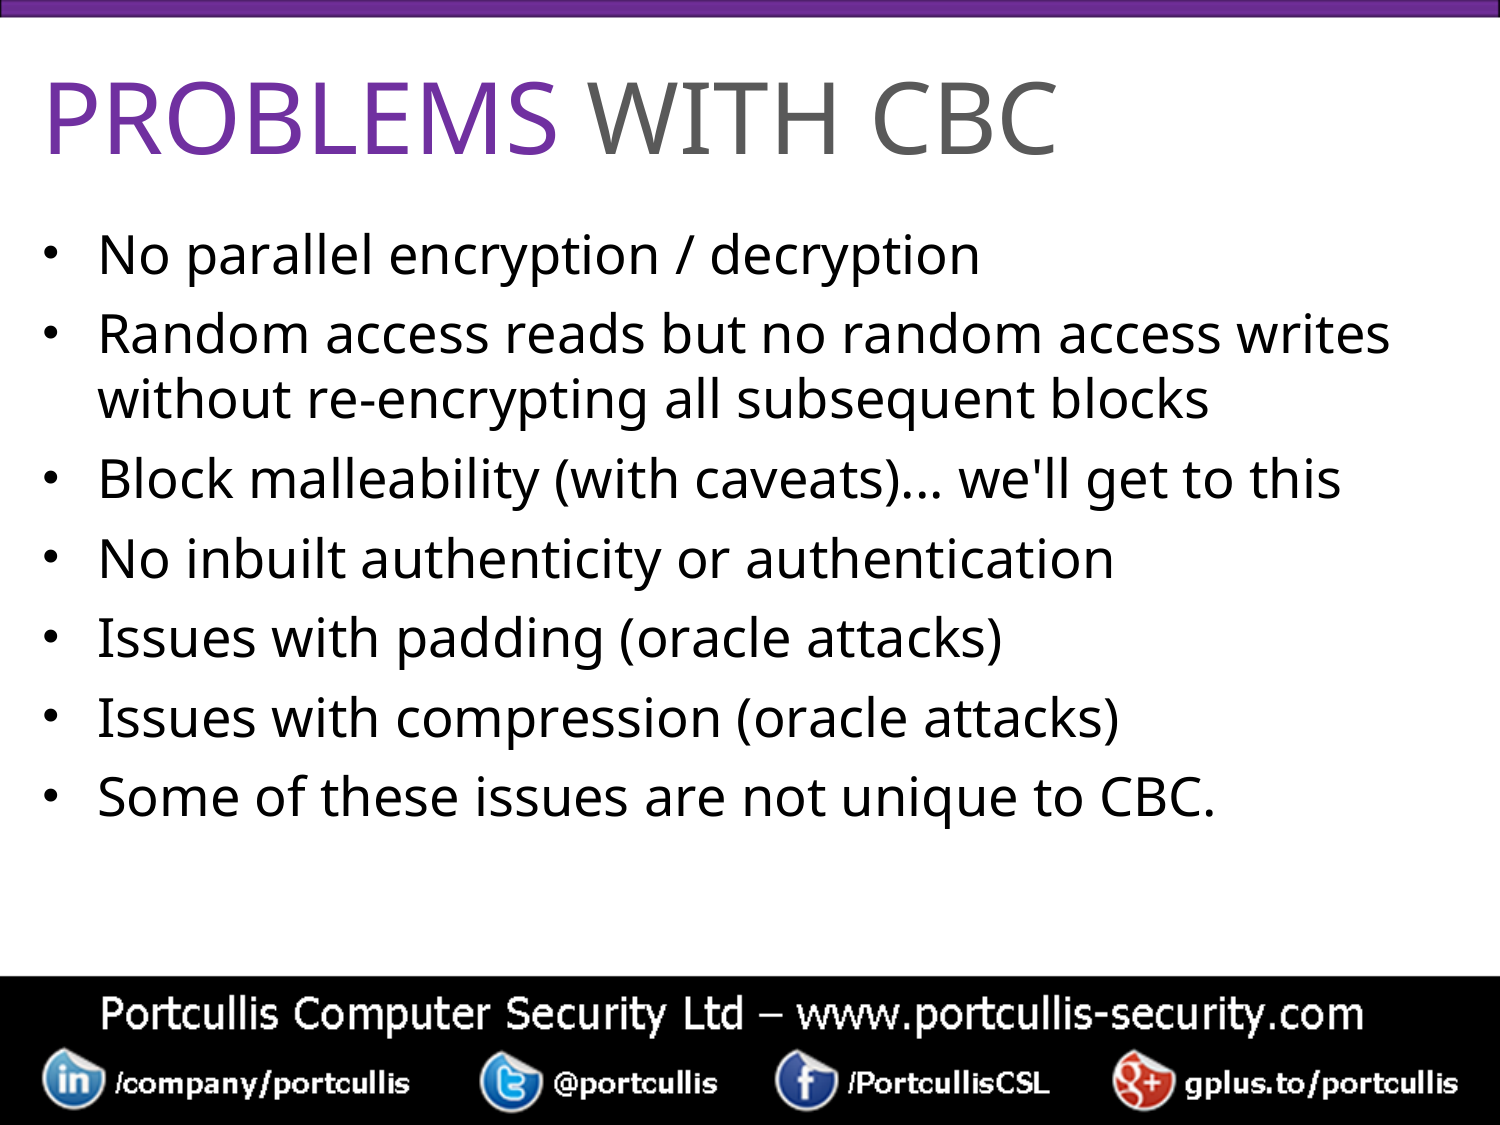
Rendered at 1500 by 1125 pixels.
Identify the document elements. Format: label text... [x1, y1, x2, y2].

list No parallel encryption / decryption Random access reads but no random access writes without re-encrypting all subsequent blocks Block malleability (with caveats)... we'll get to this No inbuilt authenticity or authentication Issues with padding (oracle attacks) Issues with compression (oracle attacks) Some of these issues are not unique to CBC. [41, 219, 1428, 965]
title PROBLEMS WITH CBC [41, 42, 1434, 202]
picture [0, 0, 1500, 1125]
